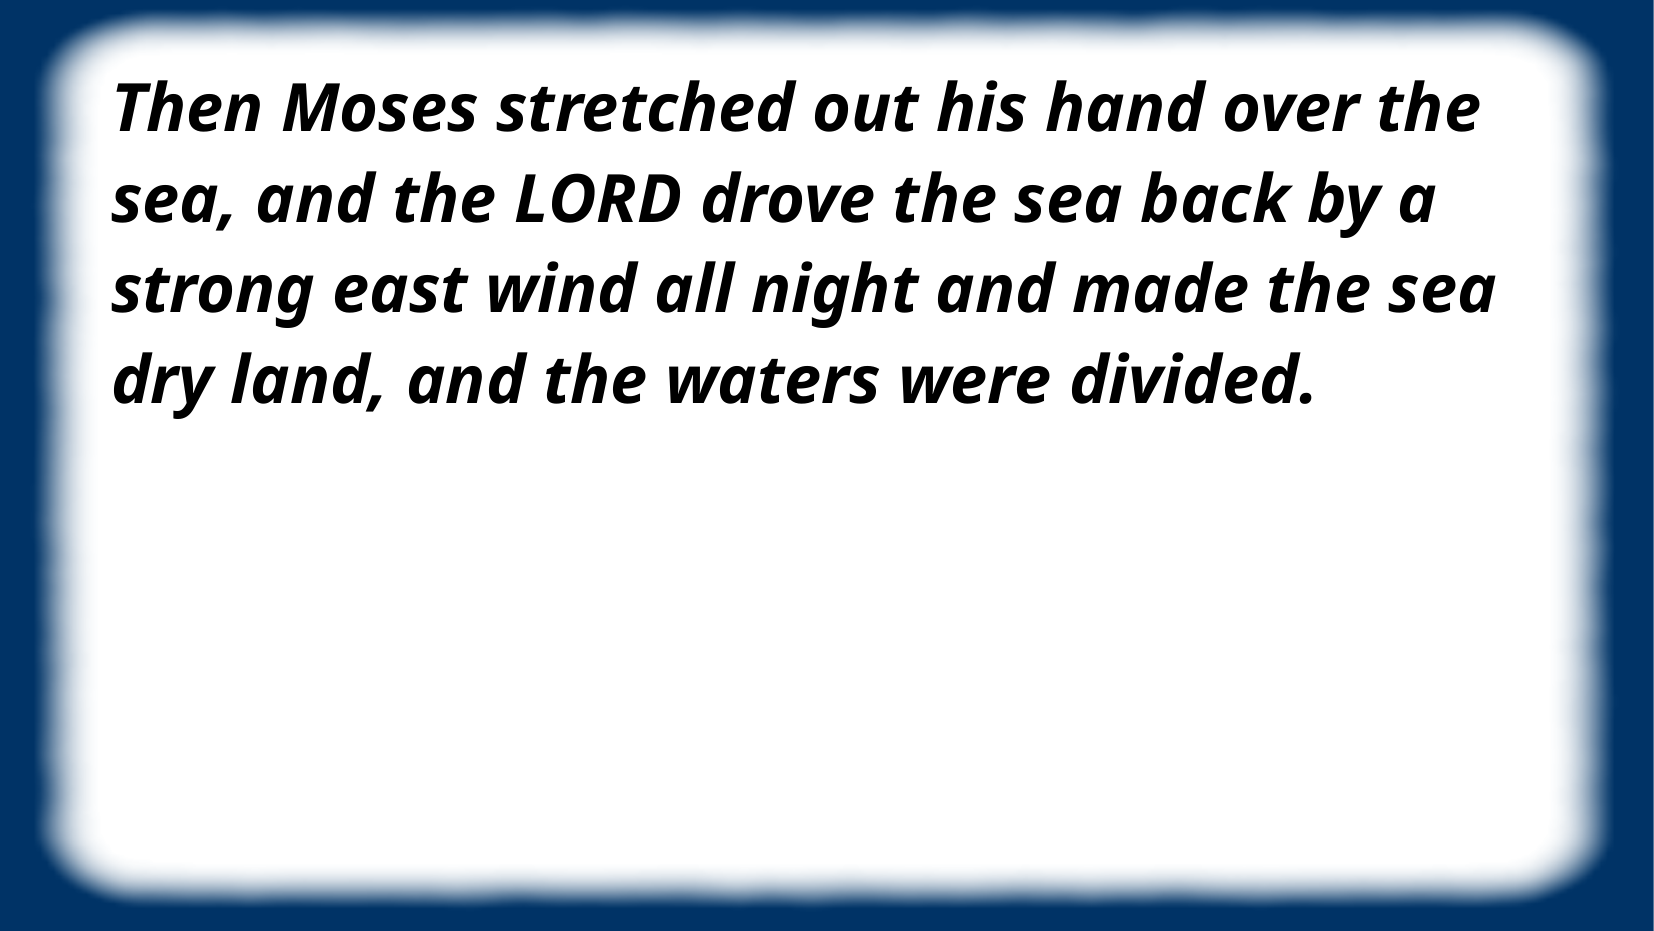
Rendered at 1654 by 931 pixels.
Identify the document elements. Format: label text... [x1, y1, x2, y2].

text_box Then Moses stretched out his hand over the sea, and the Lord drove the sea back by a strong east wind all night and made the sea dry land, and the waters were divided. [96, 52, 1561, 423]
picture [0, 0, 1654, 931]
